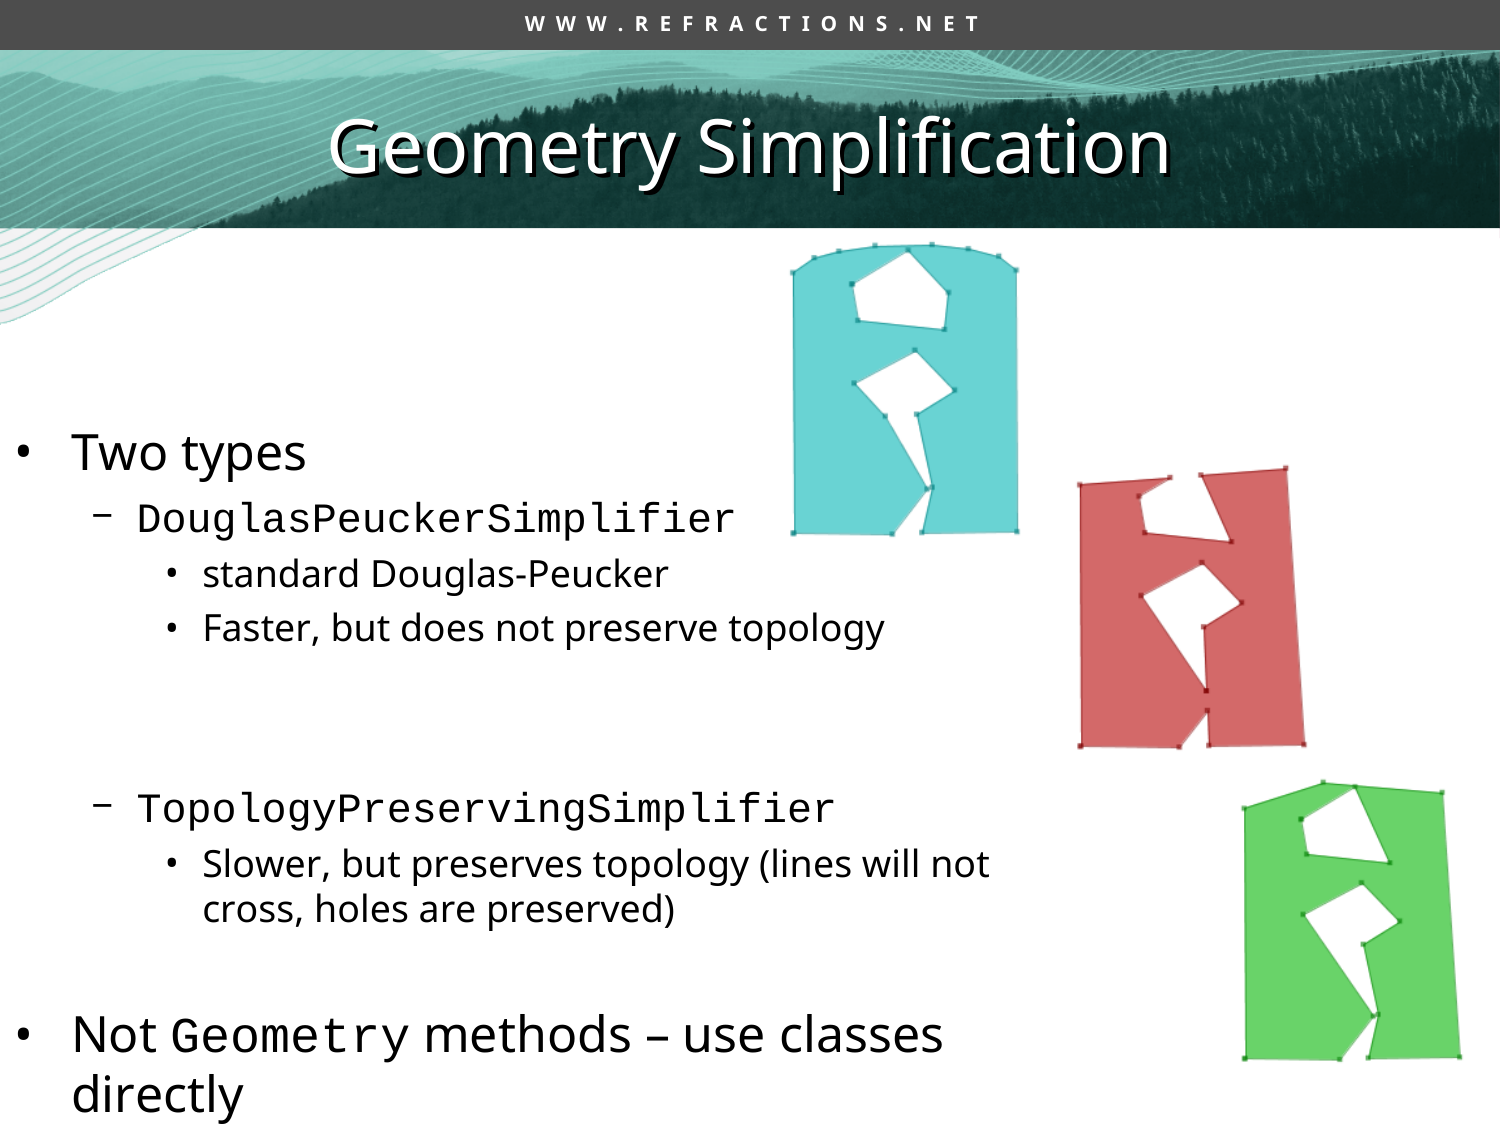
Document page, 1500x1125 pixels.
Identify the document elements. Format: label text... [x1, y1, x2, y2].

picture [1203, 774, 1500, 1067]
title Geometry Simplification [112, 62, 1388, 226]
list Two types DouglasPeuckerSimplifier standard Douglas-Peucker Faster, but does not preserve topology TopologyPreservingSimplifier Slower, but preserves topology (lines will not cross, holes are preserved) Not Geometry methods – use classes directly [0, 412, 1113, 1125]
picture [0, 50, 1500, 755]
